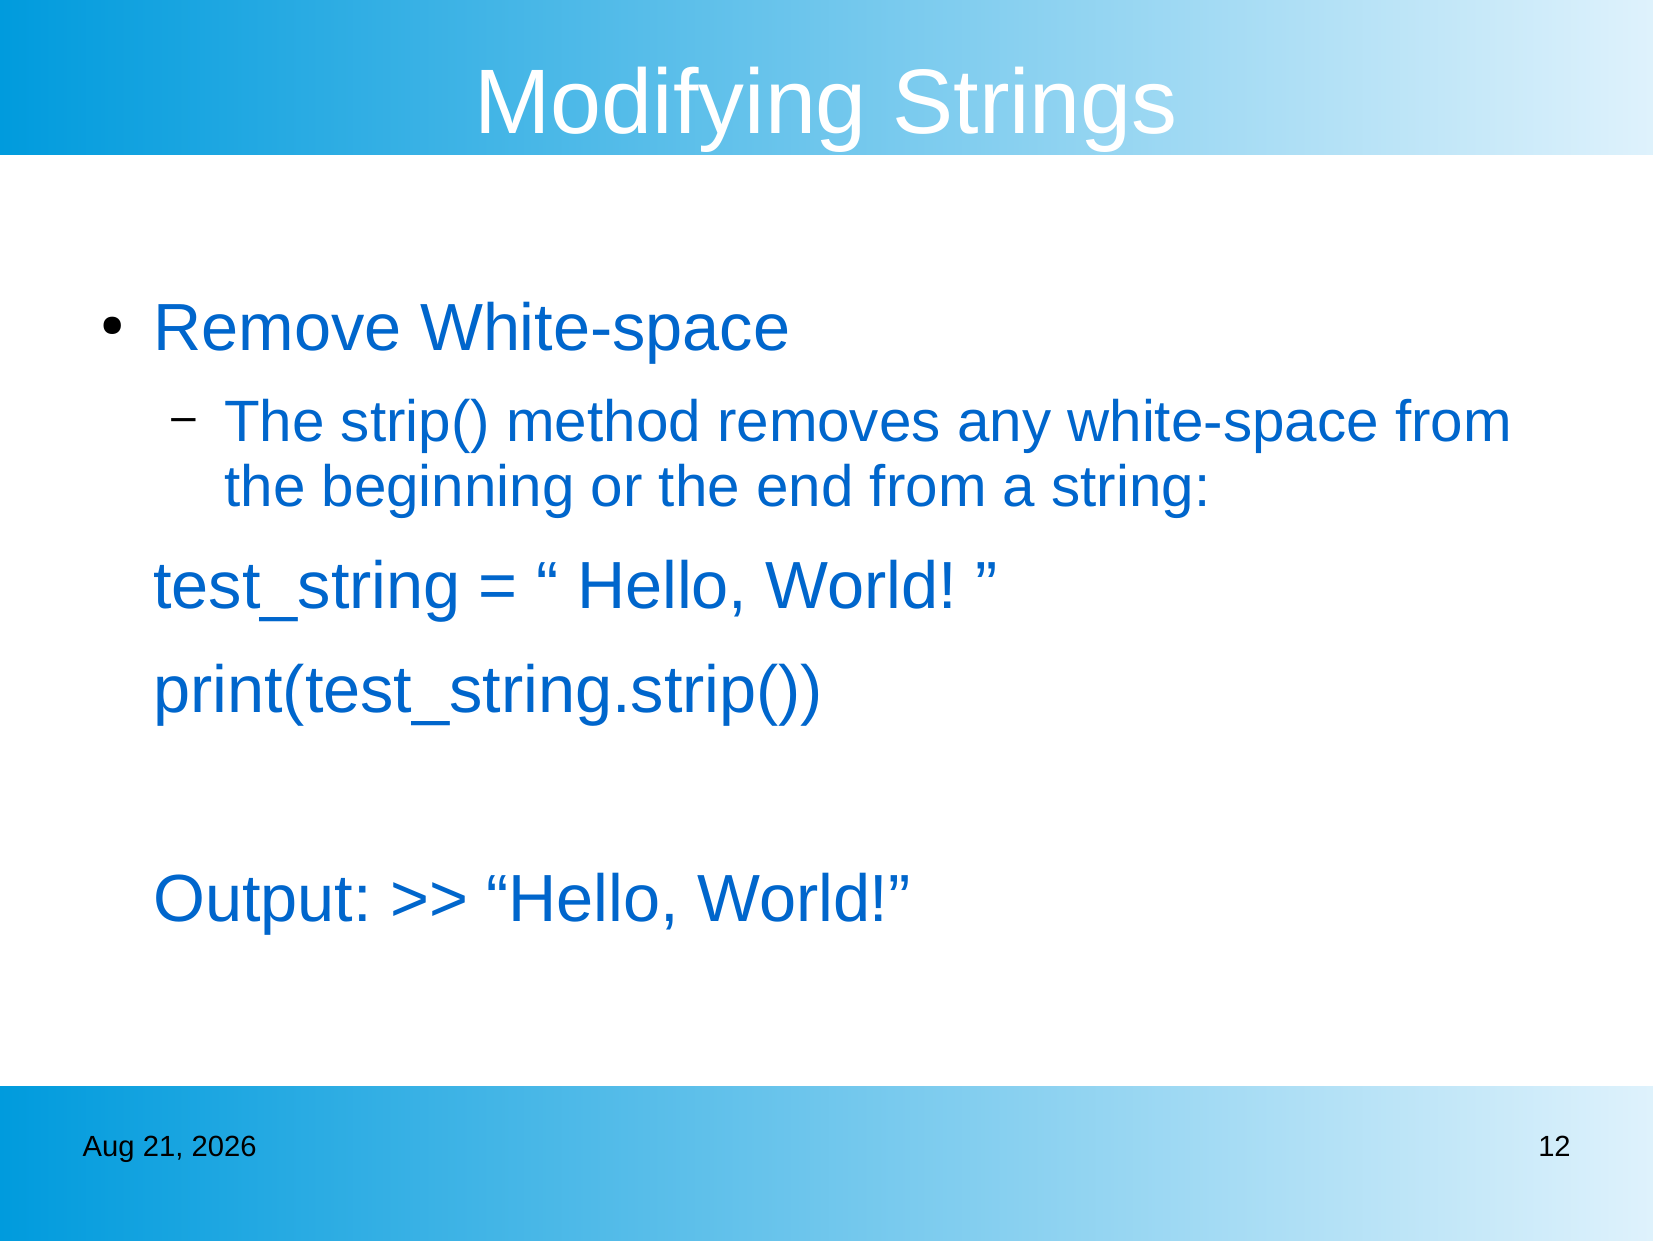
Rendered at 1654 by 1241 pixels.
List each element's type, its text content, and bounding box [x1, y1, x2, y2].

title Modifying Strings [82, 49, 1571, 155]
list Remove White-space The strip() method removes any white-space from the beginning or the end from a string: test_string = “ Hello, World! ” print(test_string.strip()) Output: >> “Hello, World!” [82, 290, 1571, 1010]
